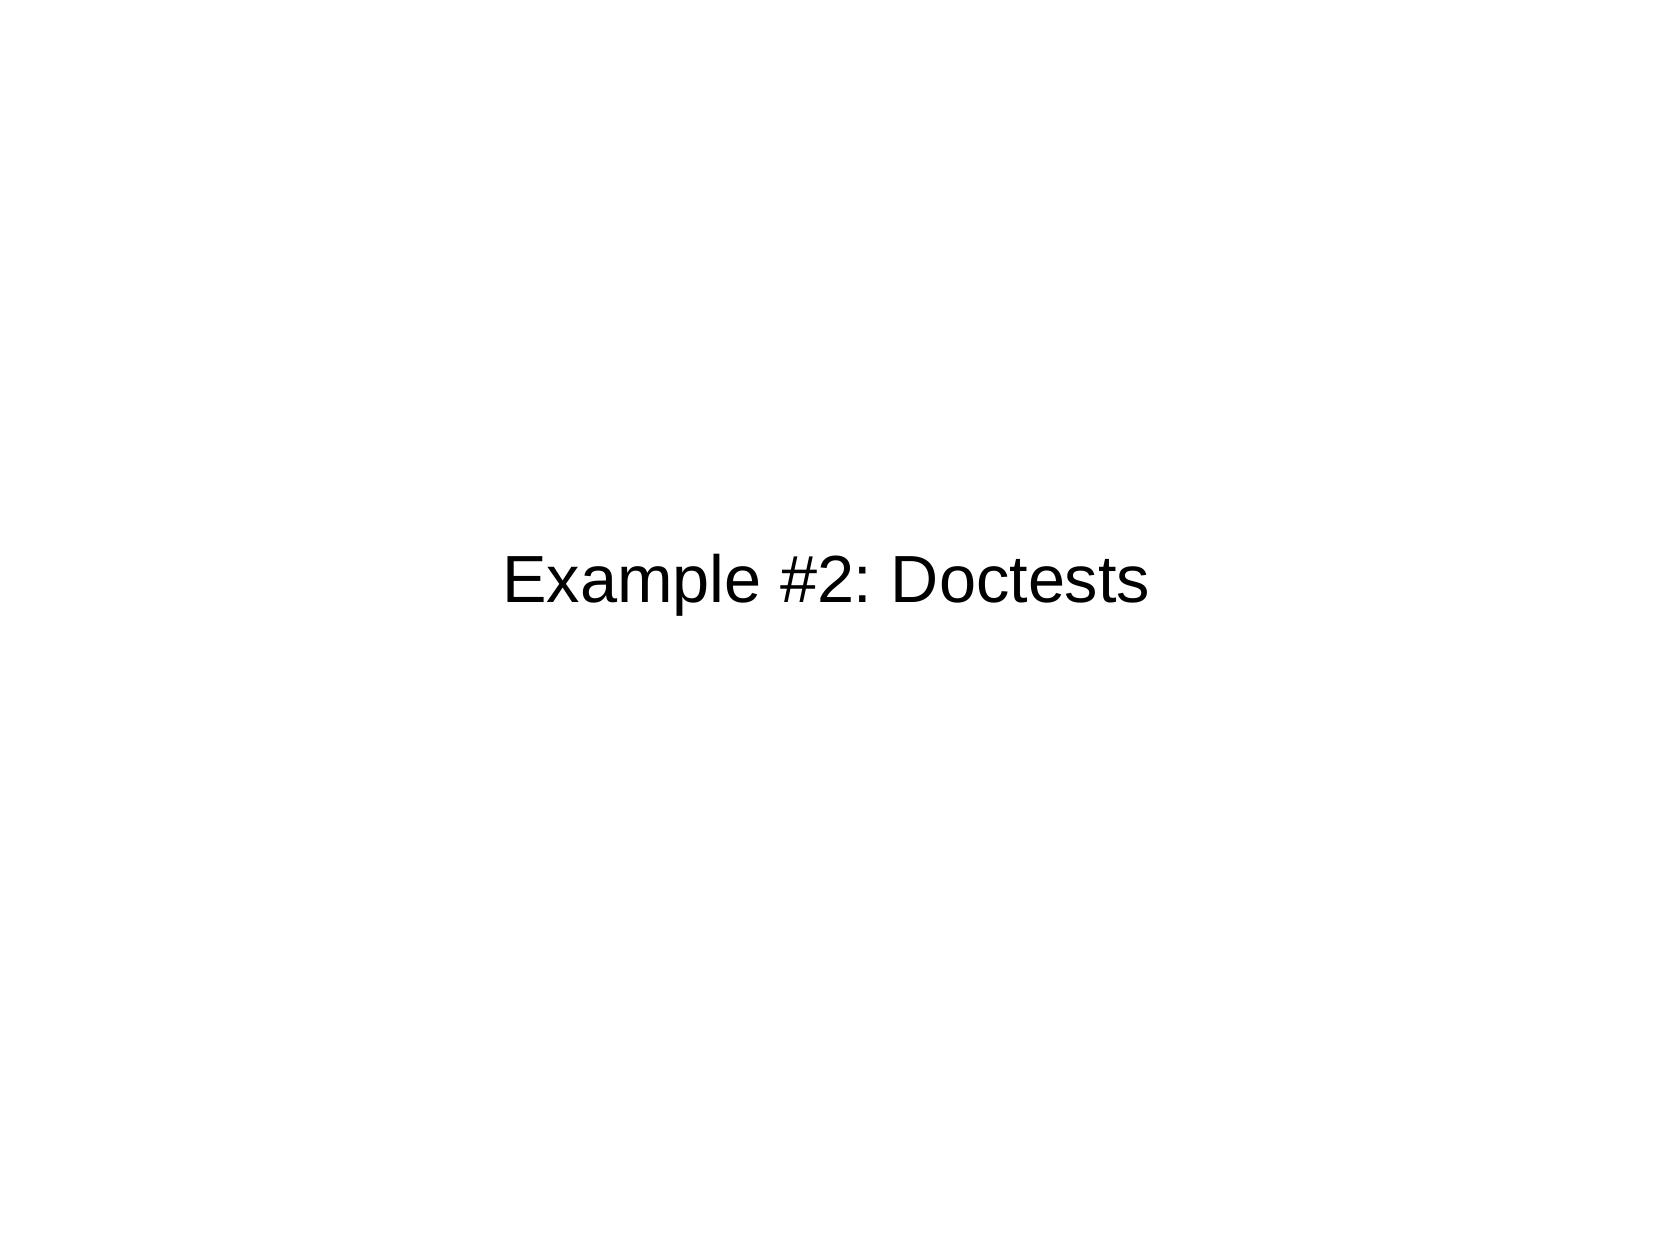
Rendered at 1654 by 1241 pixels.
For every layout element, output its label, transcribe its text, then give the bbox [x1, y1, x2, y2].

subtitle Example #2: Doctests [82, 49, 1571, 1109]
